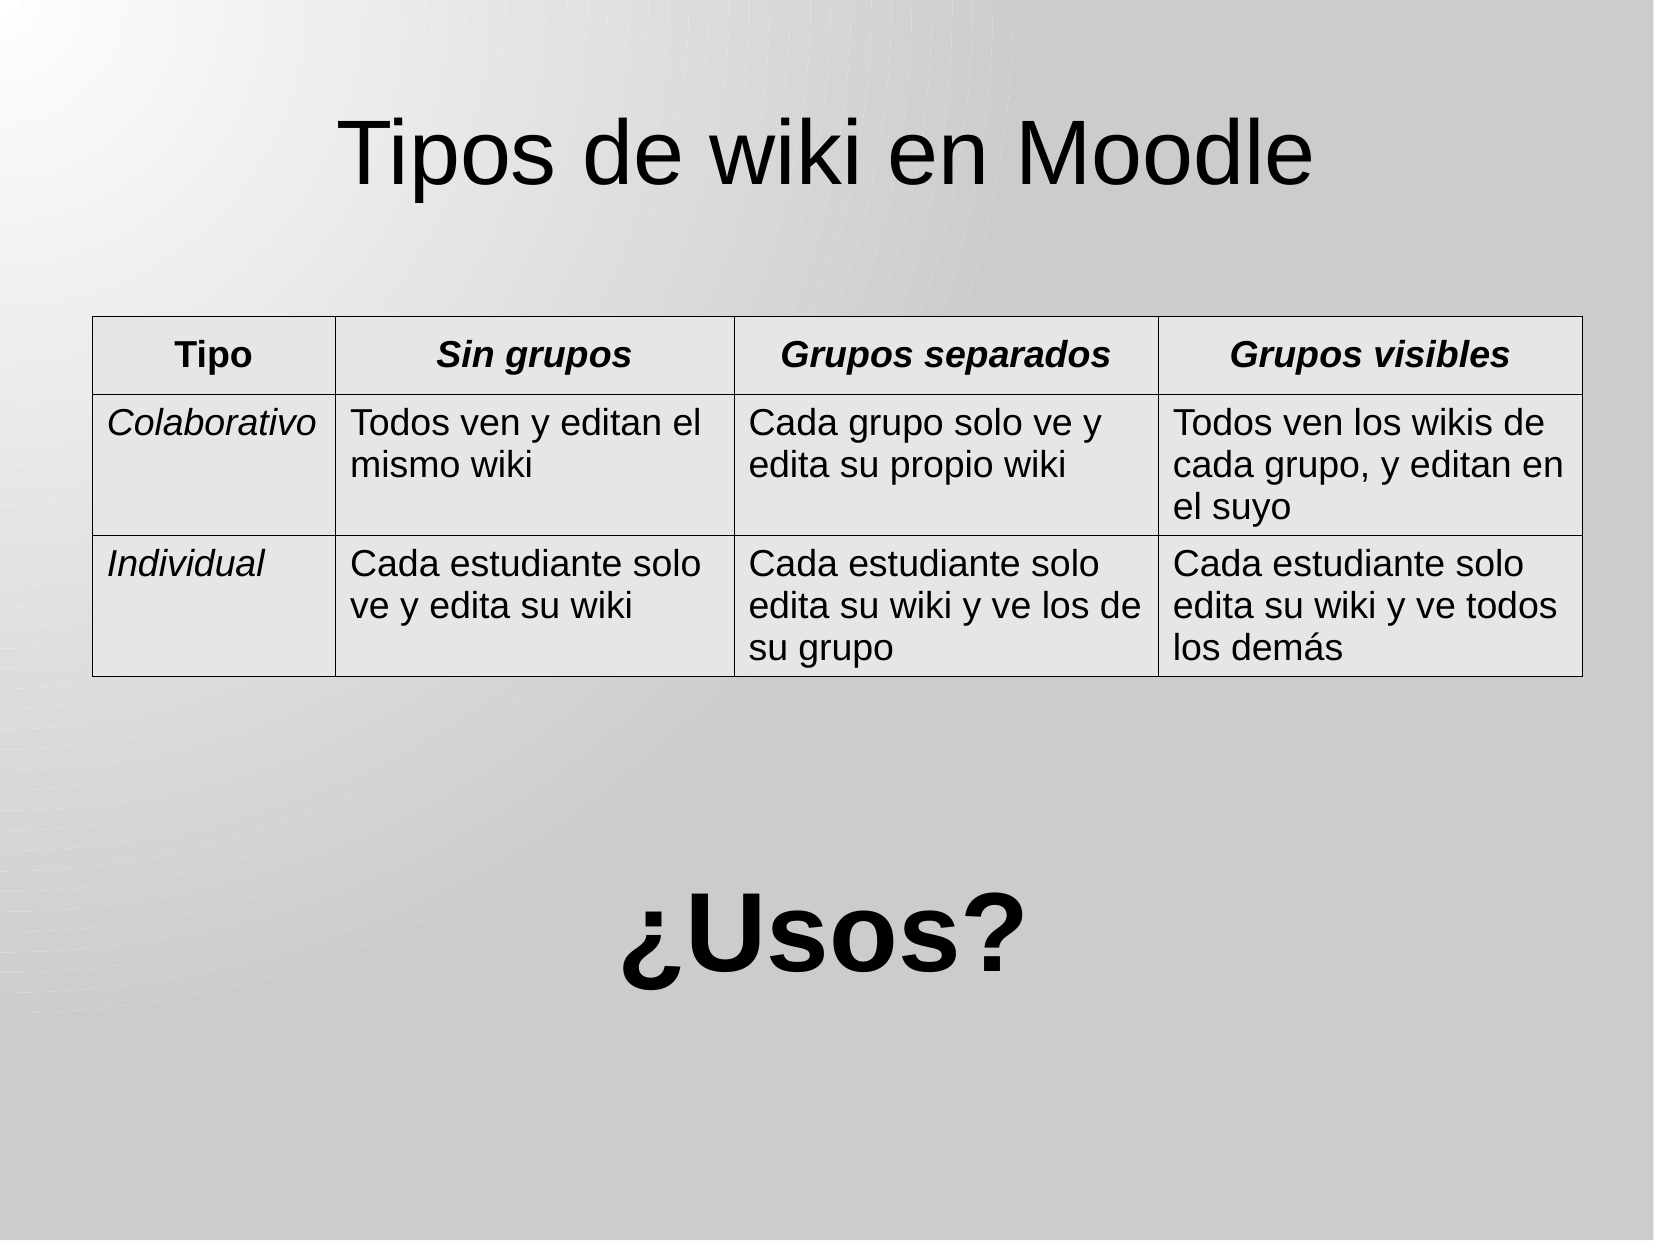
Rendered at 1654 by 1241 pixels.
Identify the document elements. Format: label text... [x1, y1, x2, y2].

title Tipos de wiki en Moodle [82, 49, 1571, 257]
table_cell Todos ven los wikis de cada grupo, y editan en el suyo [1159, 395, 1582, 535]
table_header Sin grupos [336, 317, 734, 394]
text_box ¿Usos? [602, 862, 1045, 1004]
table_header Grupos visibles [1159, 317, 1582, 394]
table_cell Cada grupo solo ve y edita su propio wiki [735, 395, 1158, 535]
table_cell Individual [93, 536, 335, 676]
table_cell Todos ven y editan el mismo wiki [336, 395, 734, 535]
table_cell Colaborativo [93, 395, 335, 535]
table_cell Cada estudiante solo edita su wiki y ve todos los demás [1159, 536, 1582, 676]
table_cell Cada estudiante solo ve y edita su wiki [336, 536, 734, 676]
table_header Grupos separados [735, 317, 1158, 394]
table_cell Cada estudiante solo edita su wiki y ve los de su grupo [735, 536, 1158, 676]
table_header Tipo [93, 317, 335, 394]
